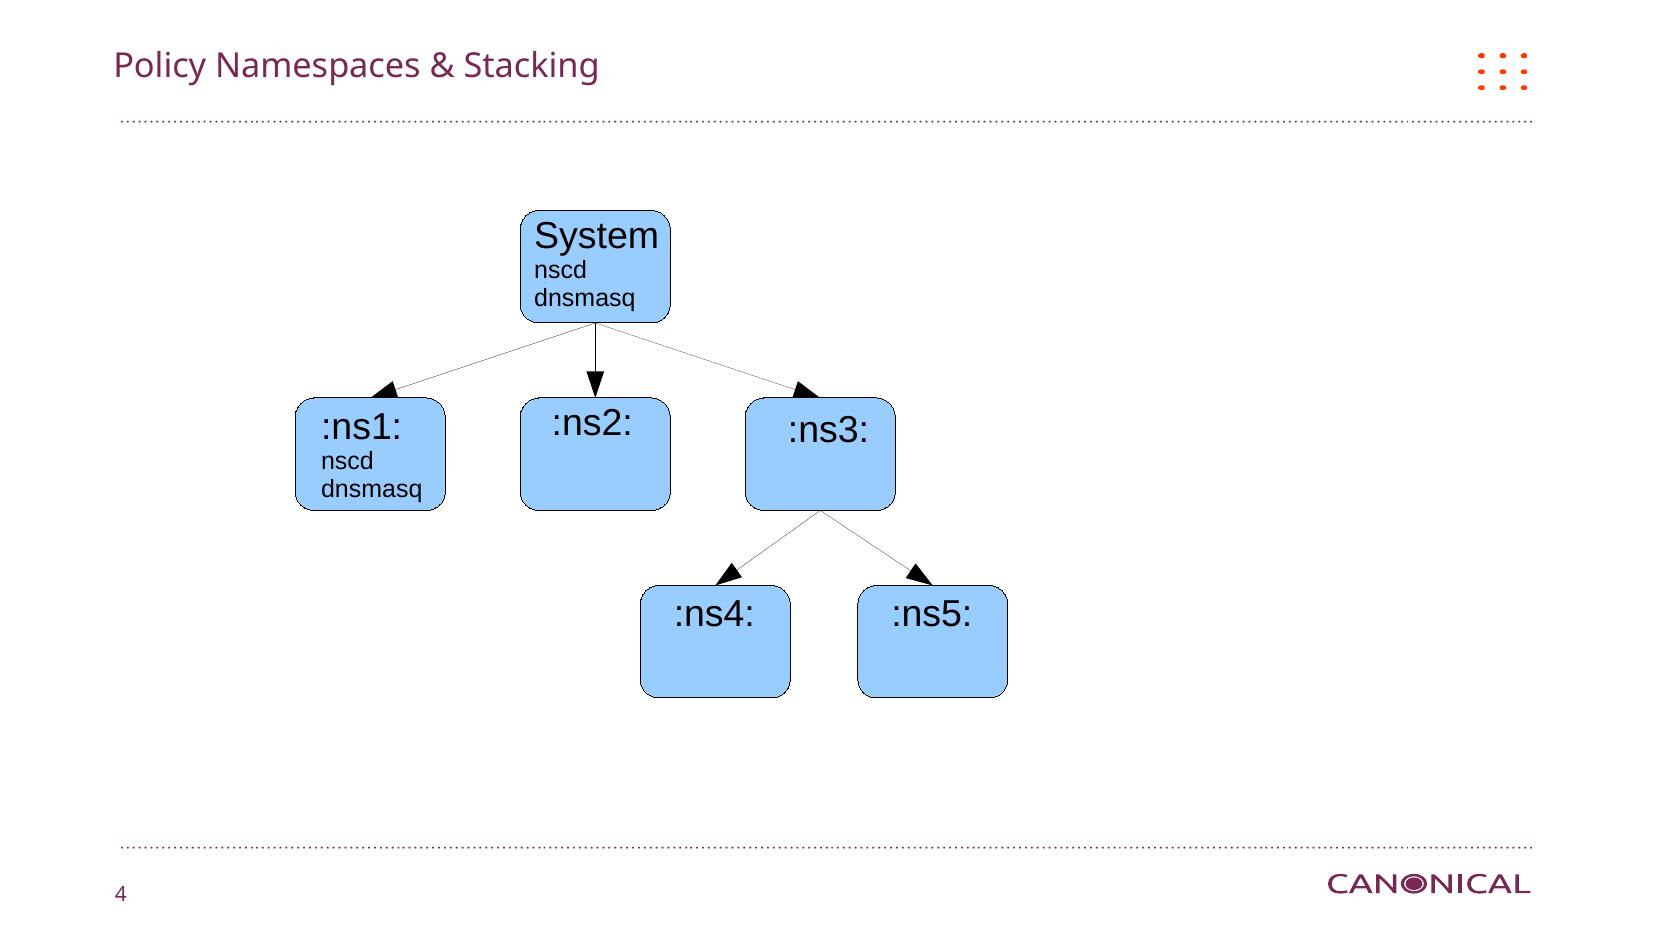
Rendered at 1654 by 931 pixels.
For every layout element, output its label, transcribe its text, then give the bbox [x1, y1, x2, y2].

text_box [438, 402, 446, 507]
text_box :ns2: [536, 394, 648, 452]
text_box :ns4: [658, 585, 770, 643]
text_box :ns3: [773, 401, 885, 458]
text_box [857, 585, 1008, 698]
picture [111, 119, 1533, 124]
text_box :ns1: nscd dnsmasq [306, 397, 438, 511]
picture [111, 845, 1533, 851]
title Policy Namespaces & Stacking [113, 48, 1382, 81]
text_box [295, 399, 306, 509]
picture [1478, 53, 1527, 90]
text_box [745, 397, 896, 511]
text_box [640, 585, 791, 698]
text_box :ns5: [876, 584, 988, 642]
text_box System nscd dnsmasq [519, 206, 674, 320]
text_box [520, 397, 671, 511]
